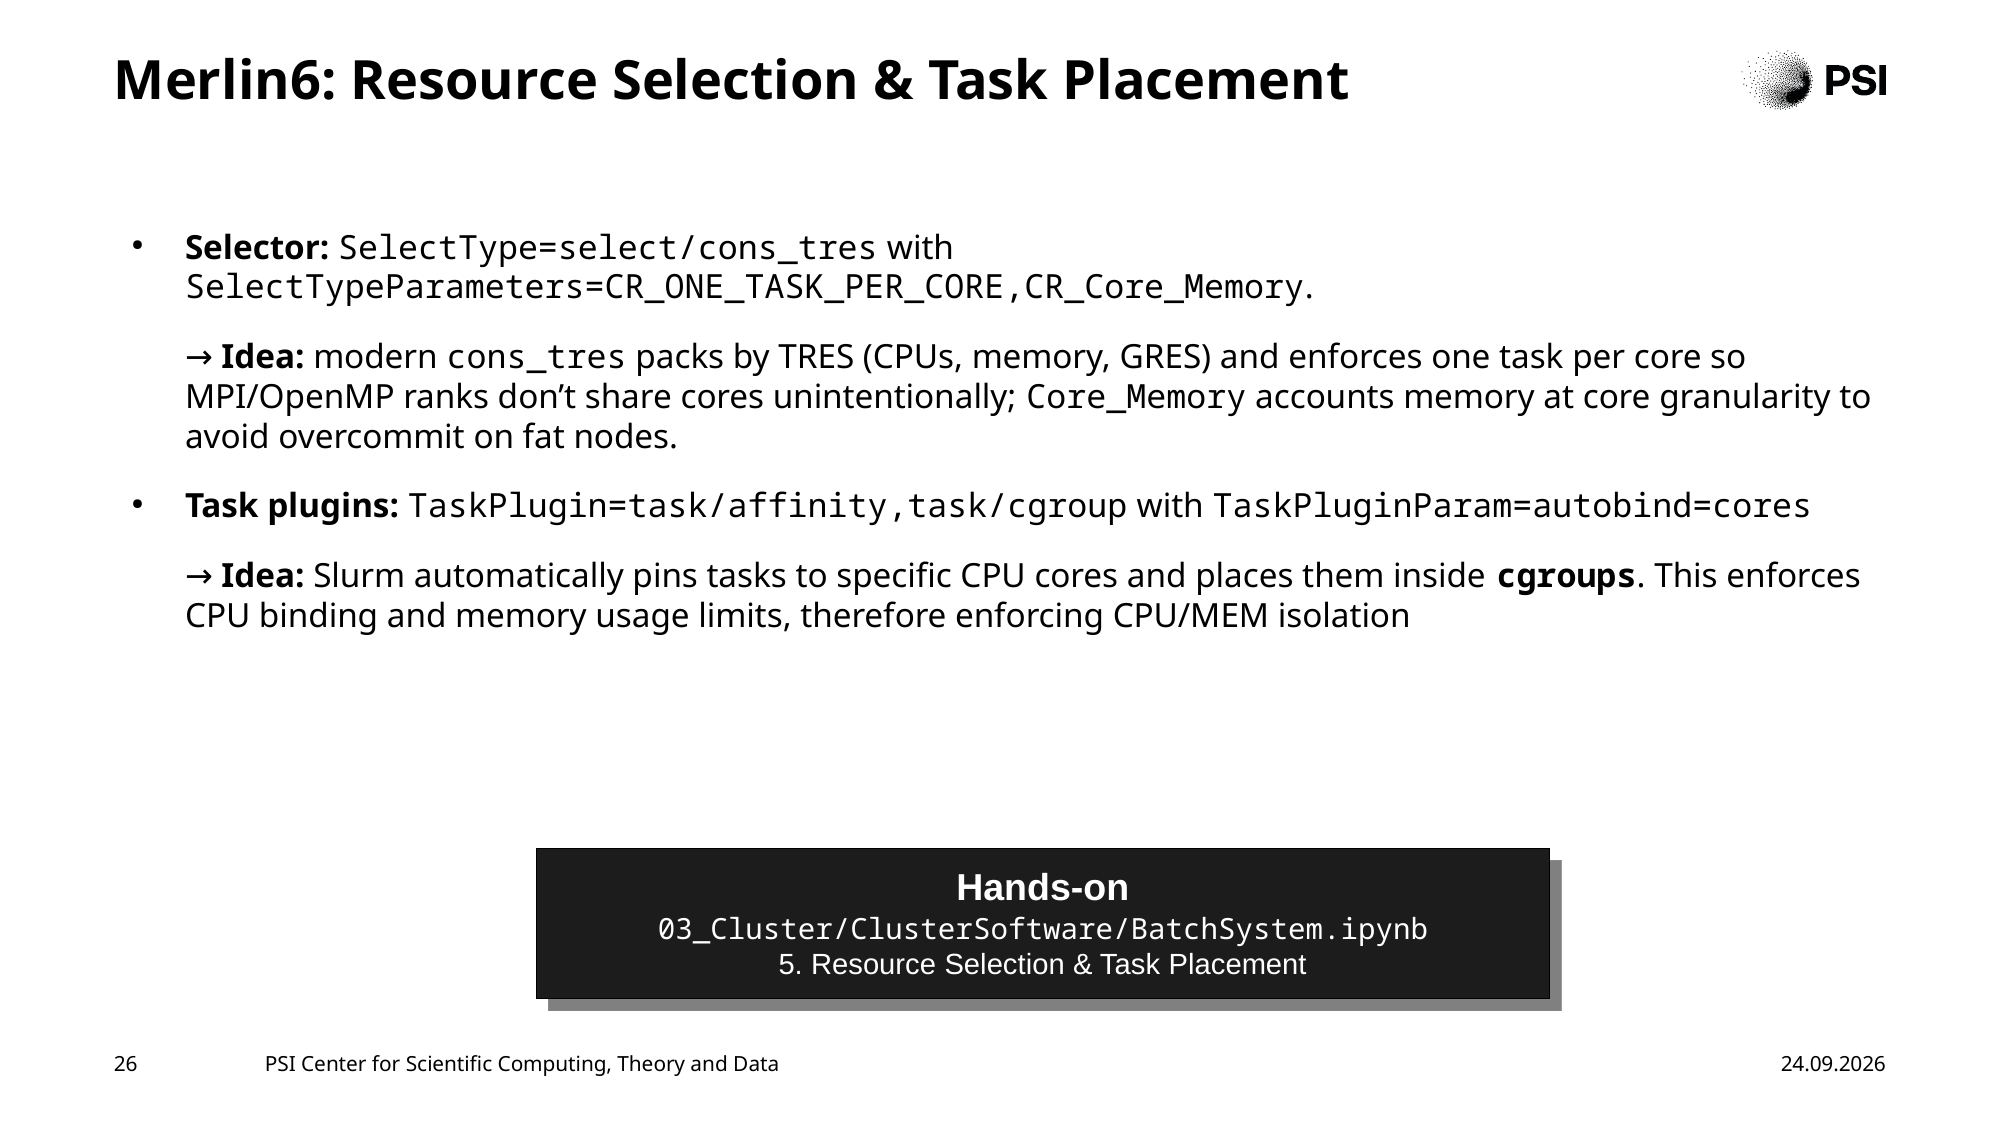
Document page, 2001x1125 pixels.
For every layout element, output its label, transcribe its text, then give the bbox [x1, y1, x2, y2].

list Selector: SelectType=select/cons_tres with SelectTypeParameters=CR_ONE_TASK_PER_CORE,CR_Core_Memory. → Idea: modern cons_tres packs by TRES (CPUs, memory, GRES) and enforces one task per core so MPI/OpenMP ranks don’t share cores unintentionally; Core_Memory accounts memory at core granularity to avoid overcommit on fat nodes. Task plugins: TaskPlugin=task/affinity,task/cgroup with TaskPluginParam=autobind=cores → Idea: Slurm automatically pins tasks to specific CPU cores and places them inside cgroups. This enforces CPU binding and memory usage limits, therefore enforcing CPU/MEM isolation [114, 225, 1876, 988]
title Merlin6: Resource Selection & Task Placement [114, 45, 1585, 179]
text_box Hands-on 03_Cluster/ClusterSoftware/BatchSystem.ipynb 5. Resource Selection & Task Placement [536, 848, 1550, 999]
